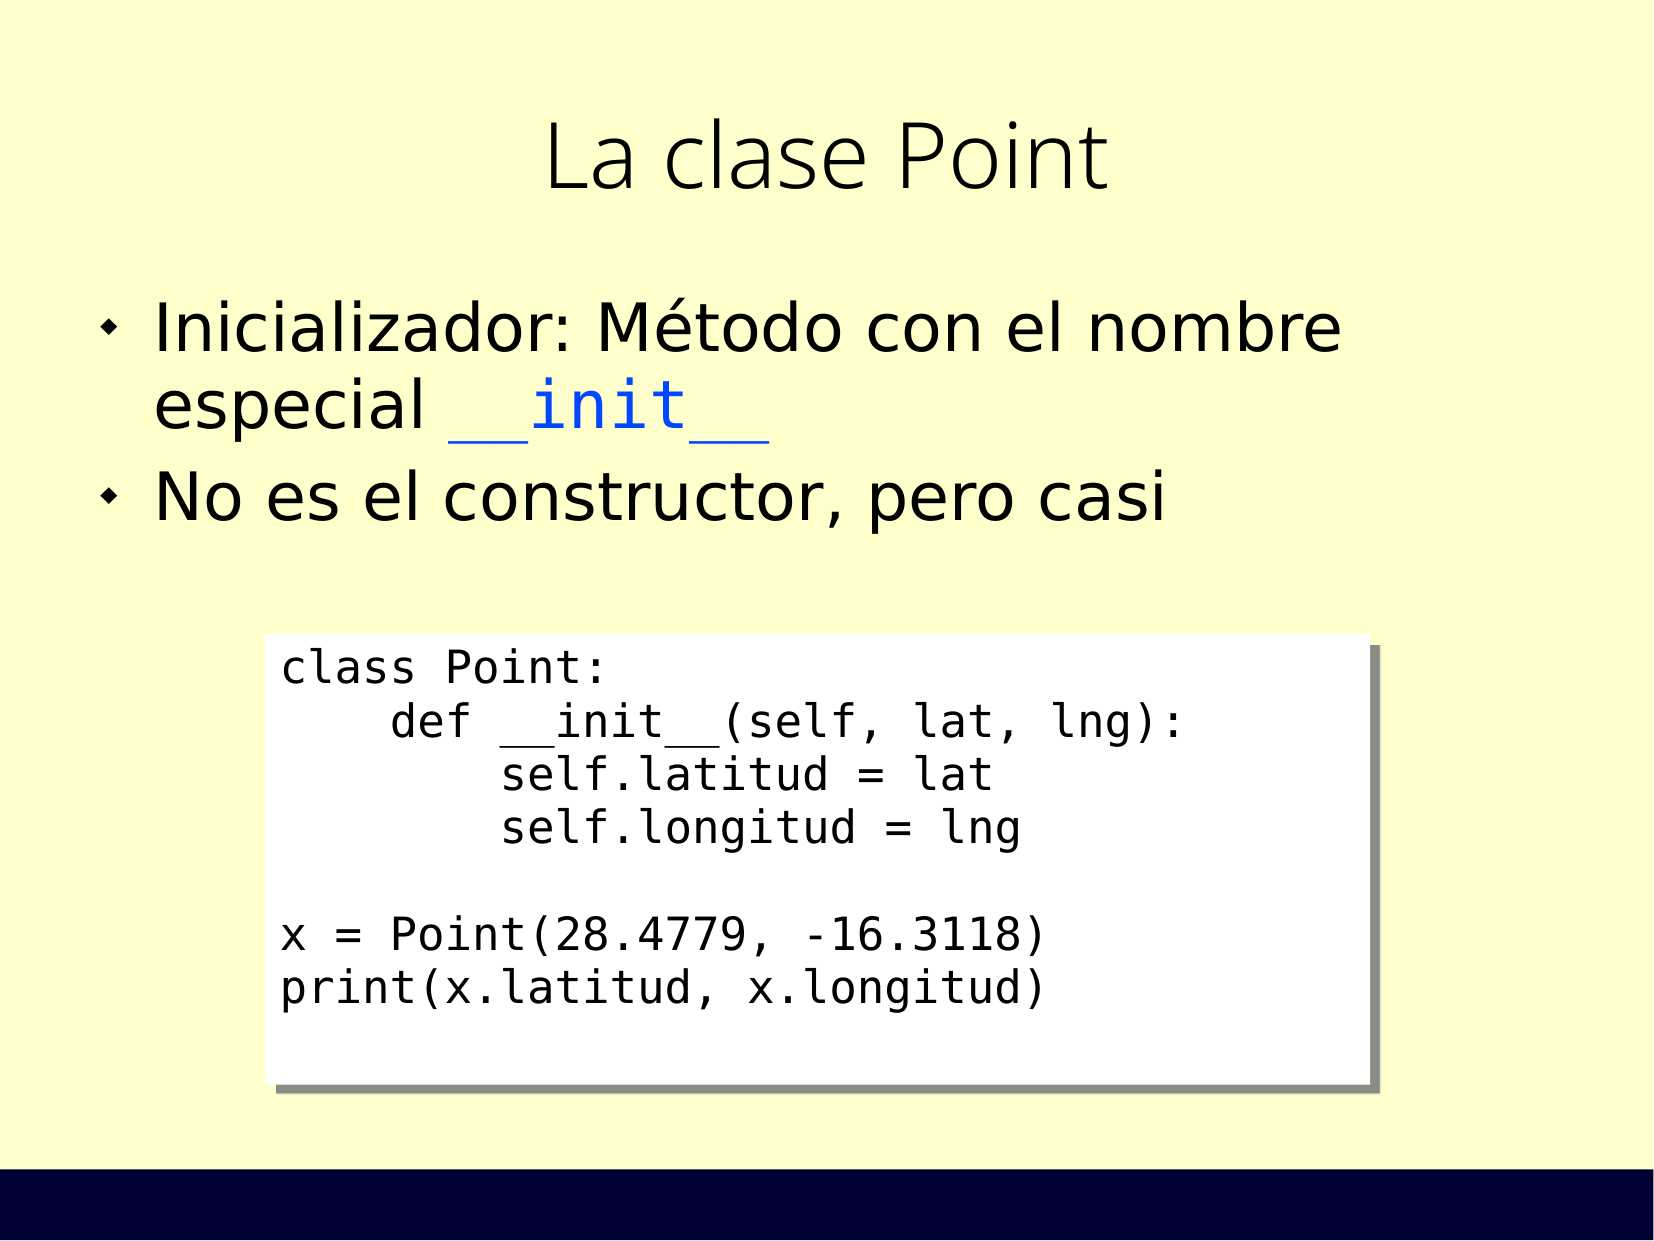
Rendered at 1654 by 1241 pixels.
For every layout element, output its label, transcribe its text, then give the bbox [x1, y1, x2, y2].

list Inicializador: Método con el nombre especial __init__ No es el constructor, pero casi [82, 256, 1538, 569]
text_box class Point: def __init__(self, lat, lng): self.latitud = lat self.longitud = lng x = Point(28.4779, -16.3118) print(x.latitud, x.longitud) [264, 634, 1371, 1085]
title La clase Point [82, 49, 1571, 257]
